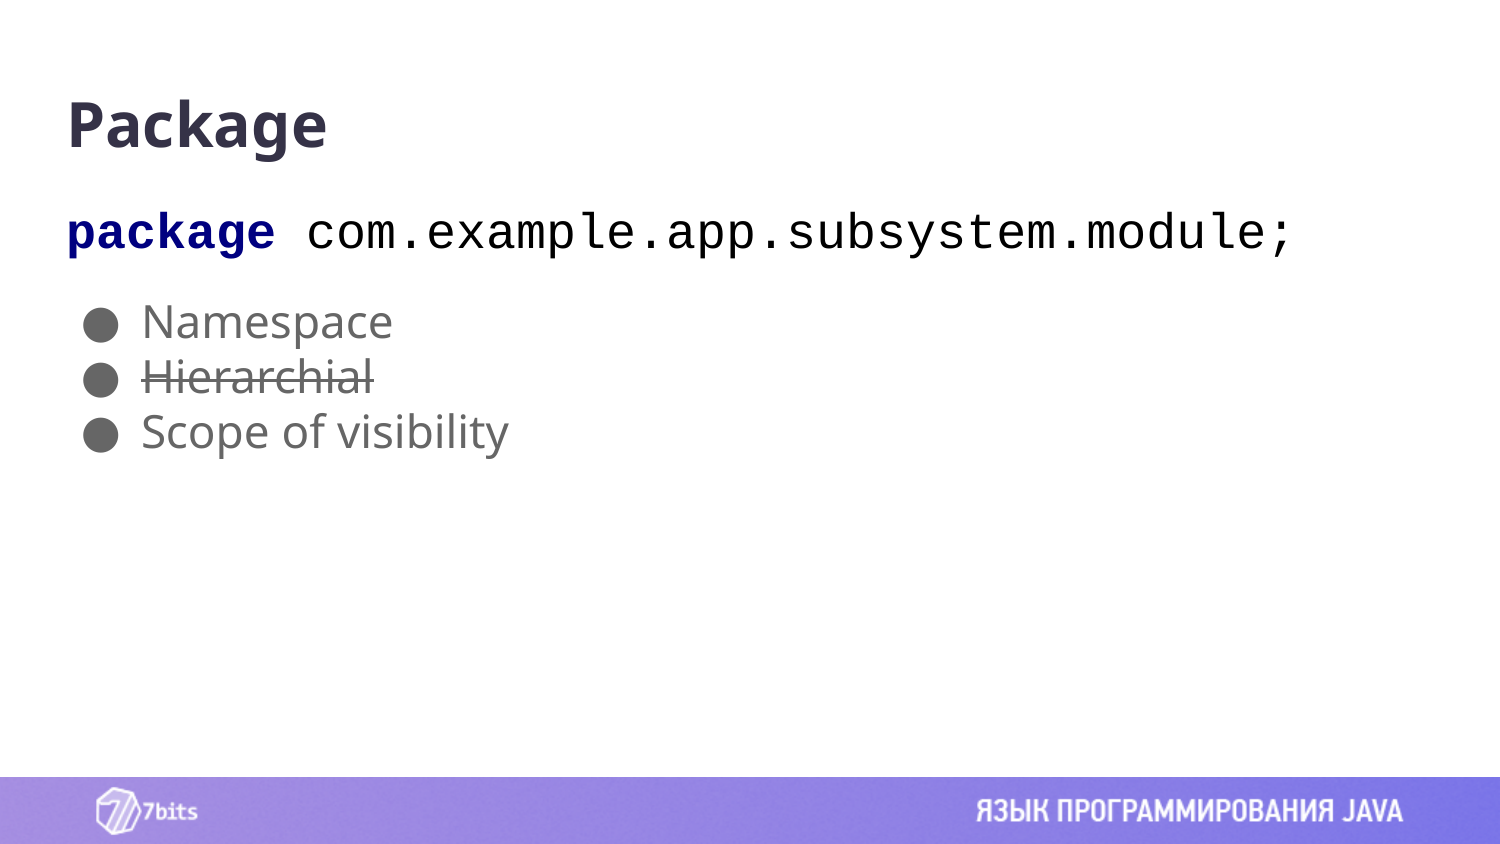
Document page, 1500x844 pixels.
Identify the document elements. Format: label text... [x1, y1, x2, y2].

list package com.example.app.subsystem.module; Namespace Hierarchial Scope of visibility [51, 184, 1449, 745]
title Package [51, 69, 1449, 164]
picture [0, 777, 1500, 844]
